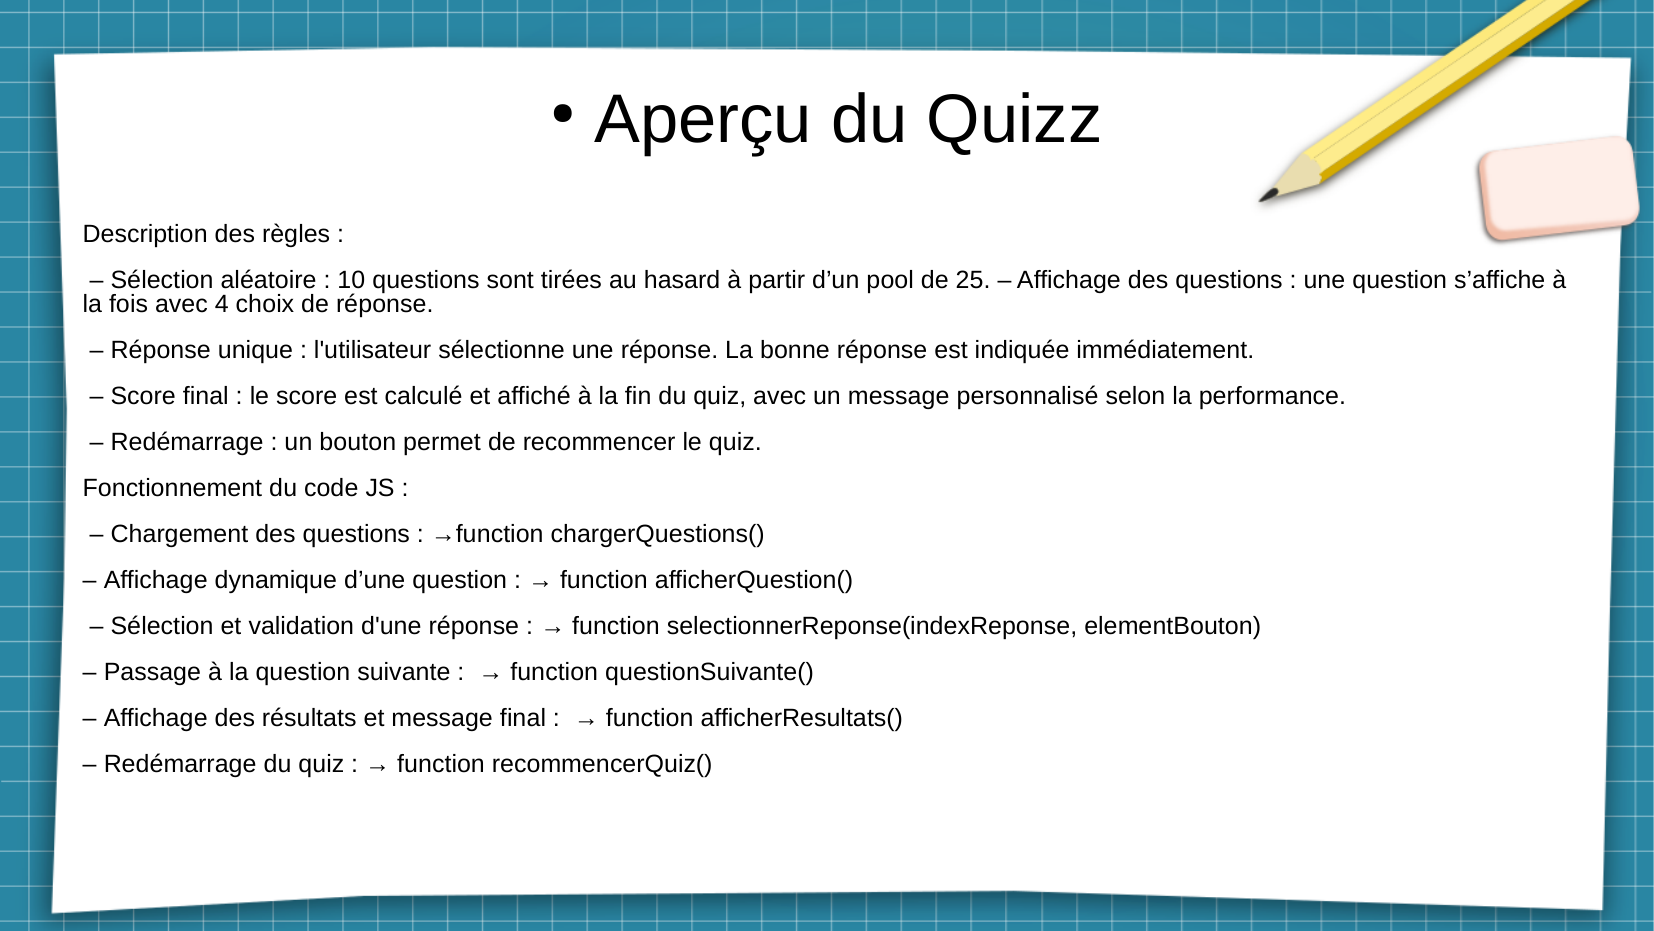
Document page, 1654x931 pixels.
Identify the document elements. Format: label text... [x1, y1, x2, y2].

title Aperçu du Quizz [82, 37, 1571, 171]
list Description des règles : – Sélection aléatoire : 10 questions sont tirées au hasard à partir d’un pool de 25. – Affichage des questions : une question s’affiche à la fois avec 4 choix de réponse. – Réponse unique : l'utilisateur sélectionne une réponse. La bonne réponse est indiquée immédiatement. – Score final : le score est calculé et affiché à la fin du quiz, avec un message personnalisé selon la performance. – Redémarrage : un bouton permet de recommencer le quiz. Fonctionnement du code JS : – Chargement des questions : →function chargerQuestions() – Affichage dynamique d’une question : → function afficherQuestion() – Sélection et validation d'une réponse : → function selectionnerReponse(indexReponse, elementBouton) – Passage à la question suivante : → function questionSuivante() – Affichage des résultats et message final : → function afficherResultats() – Redémarrage du quiz : → function recommencerQuiz() [82, 171, 1571, 879]
